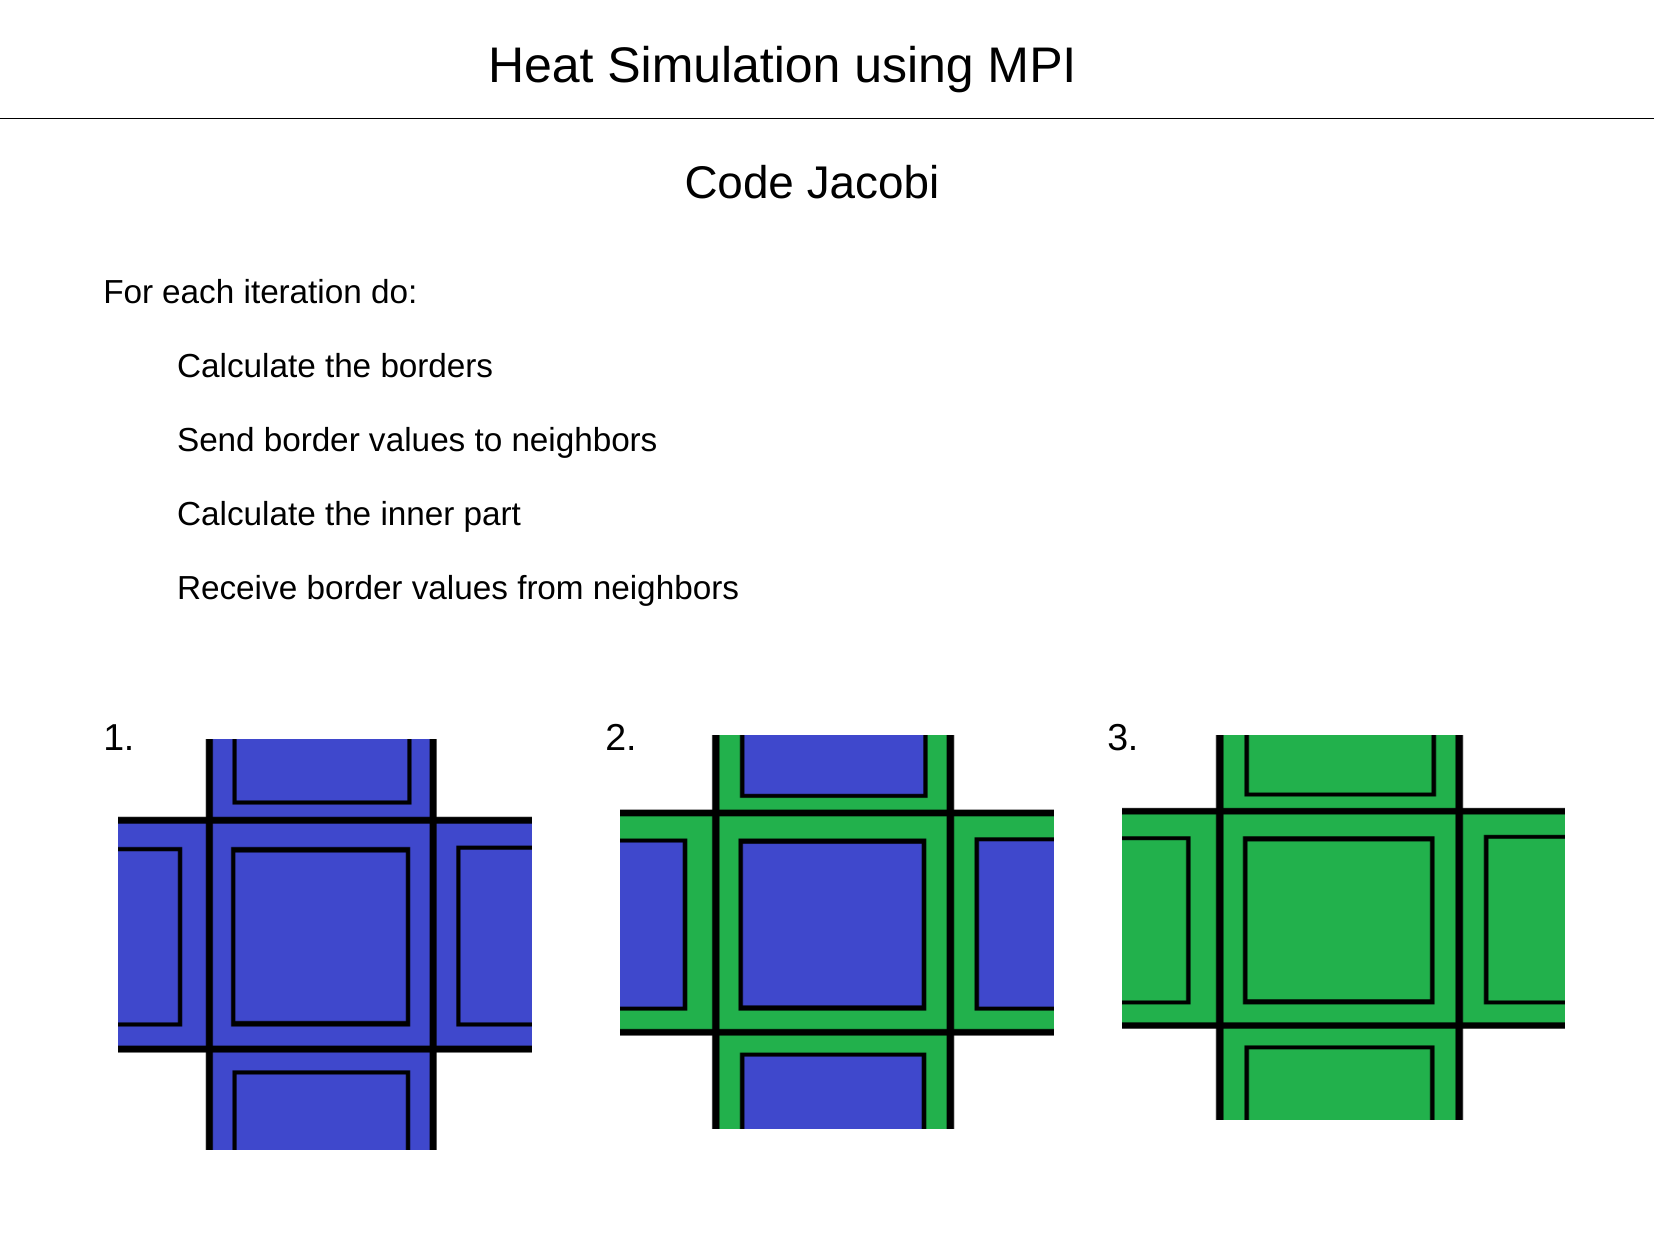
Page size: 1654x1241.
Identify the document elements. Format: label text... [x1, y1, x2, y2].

picture [1122, 735, 1565, 1120]
text_box Code Jacobi [413, 149, 1211, 216]
picture [620, 735, 1054, 1129]
text_box Heat Simulation using MPI [265, 29, 1300, 101]
text_box 3. [1092, 708, 1182, 766]
text_box For each iteration do: Calculate the borders Send border values to neighbors Calculate the inner part Receive border values from neighbors [88, 265, 768, 614]
text_box 1. [88, 708, 178, 766]
picture [118, 739, 532, 1150]
text_box 2. [590, 708, 680, 766]
